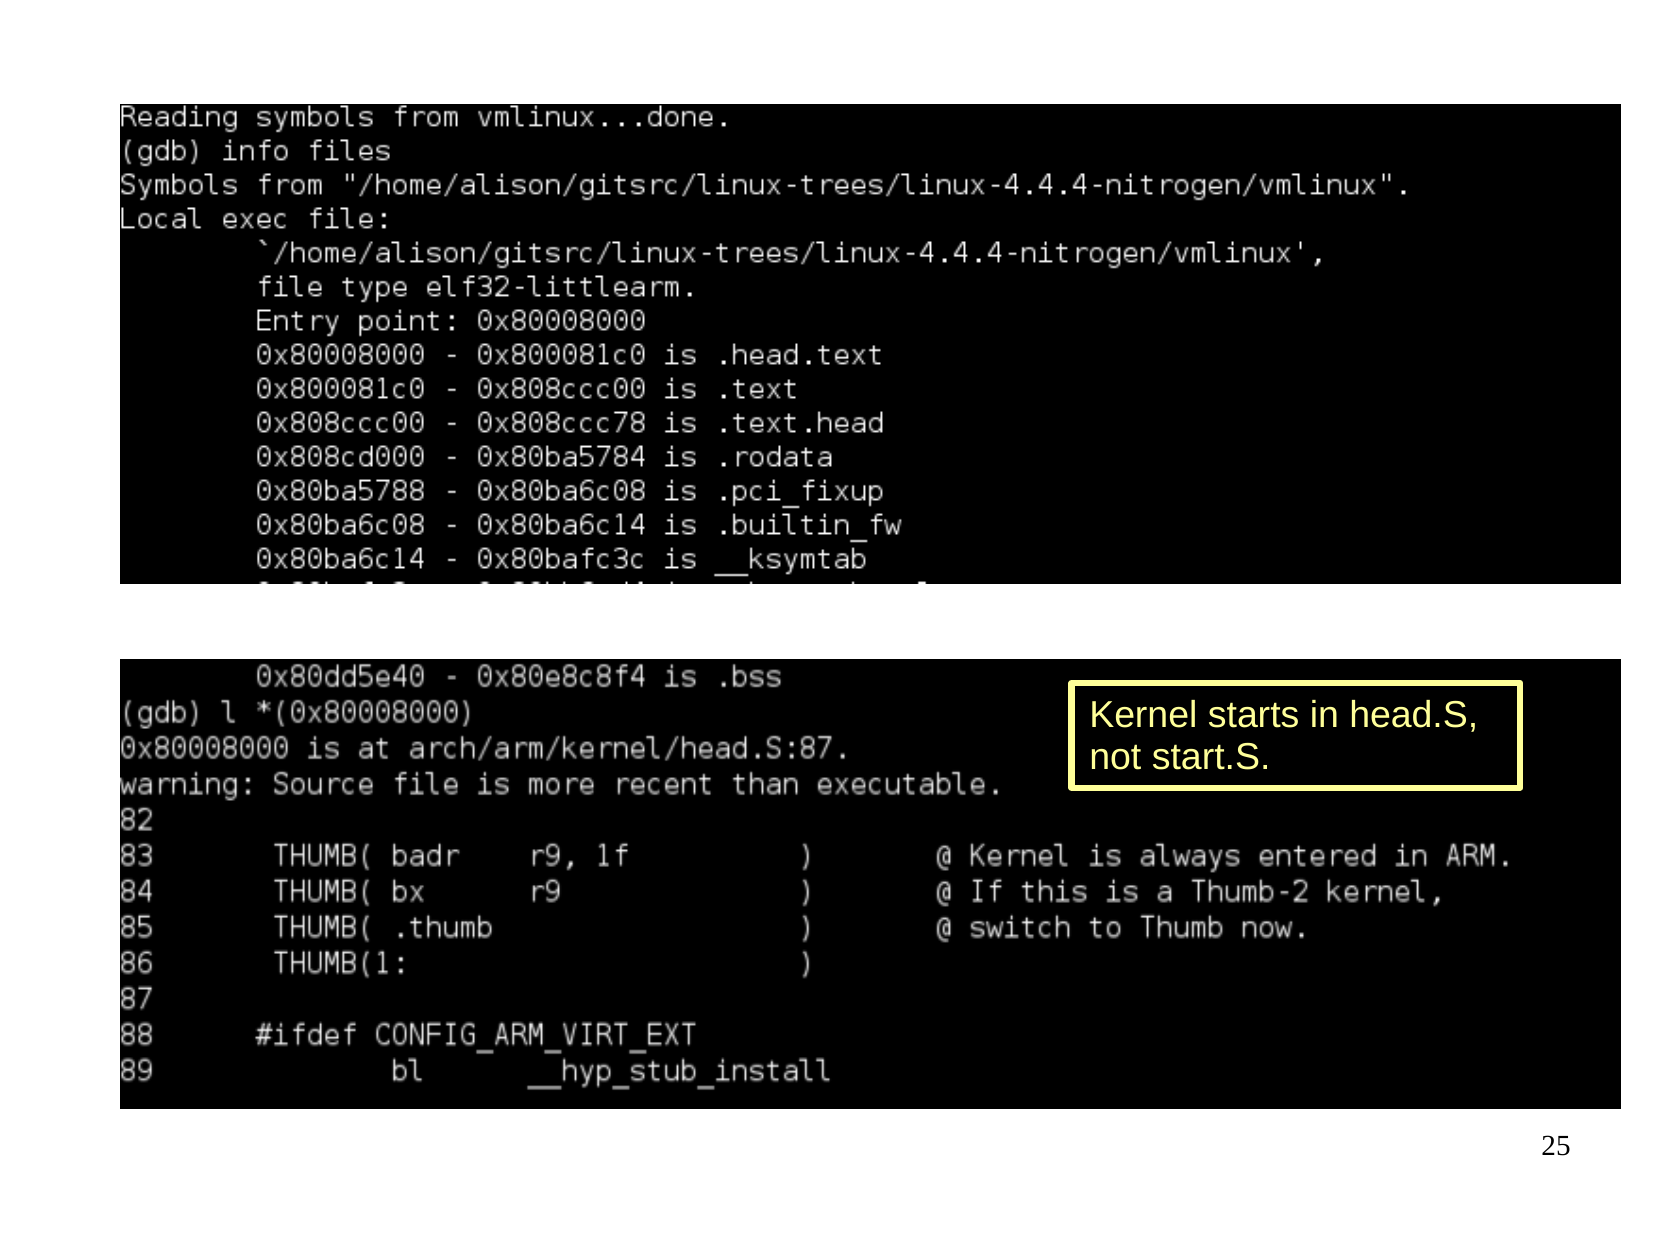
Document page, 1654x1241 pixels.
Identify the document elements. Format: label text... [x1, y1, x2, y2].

picture [120, 104, 1621, 584]
picture [120, 659, 1621, 1109]
text_box Kernel starts in head.S, not start.S. [1071, 682, 1521, 788]
